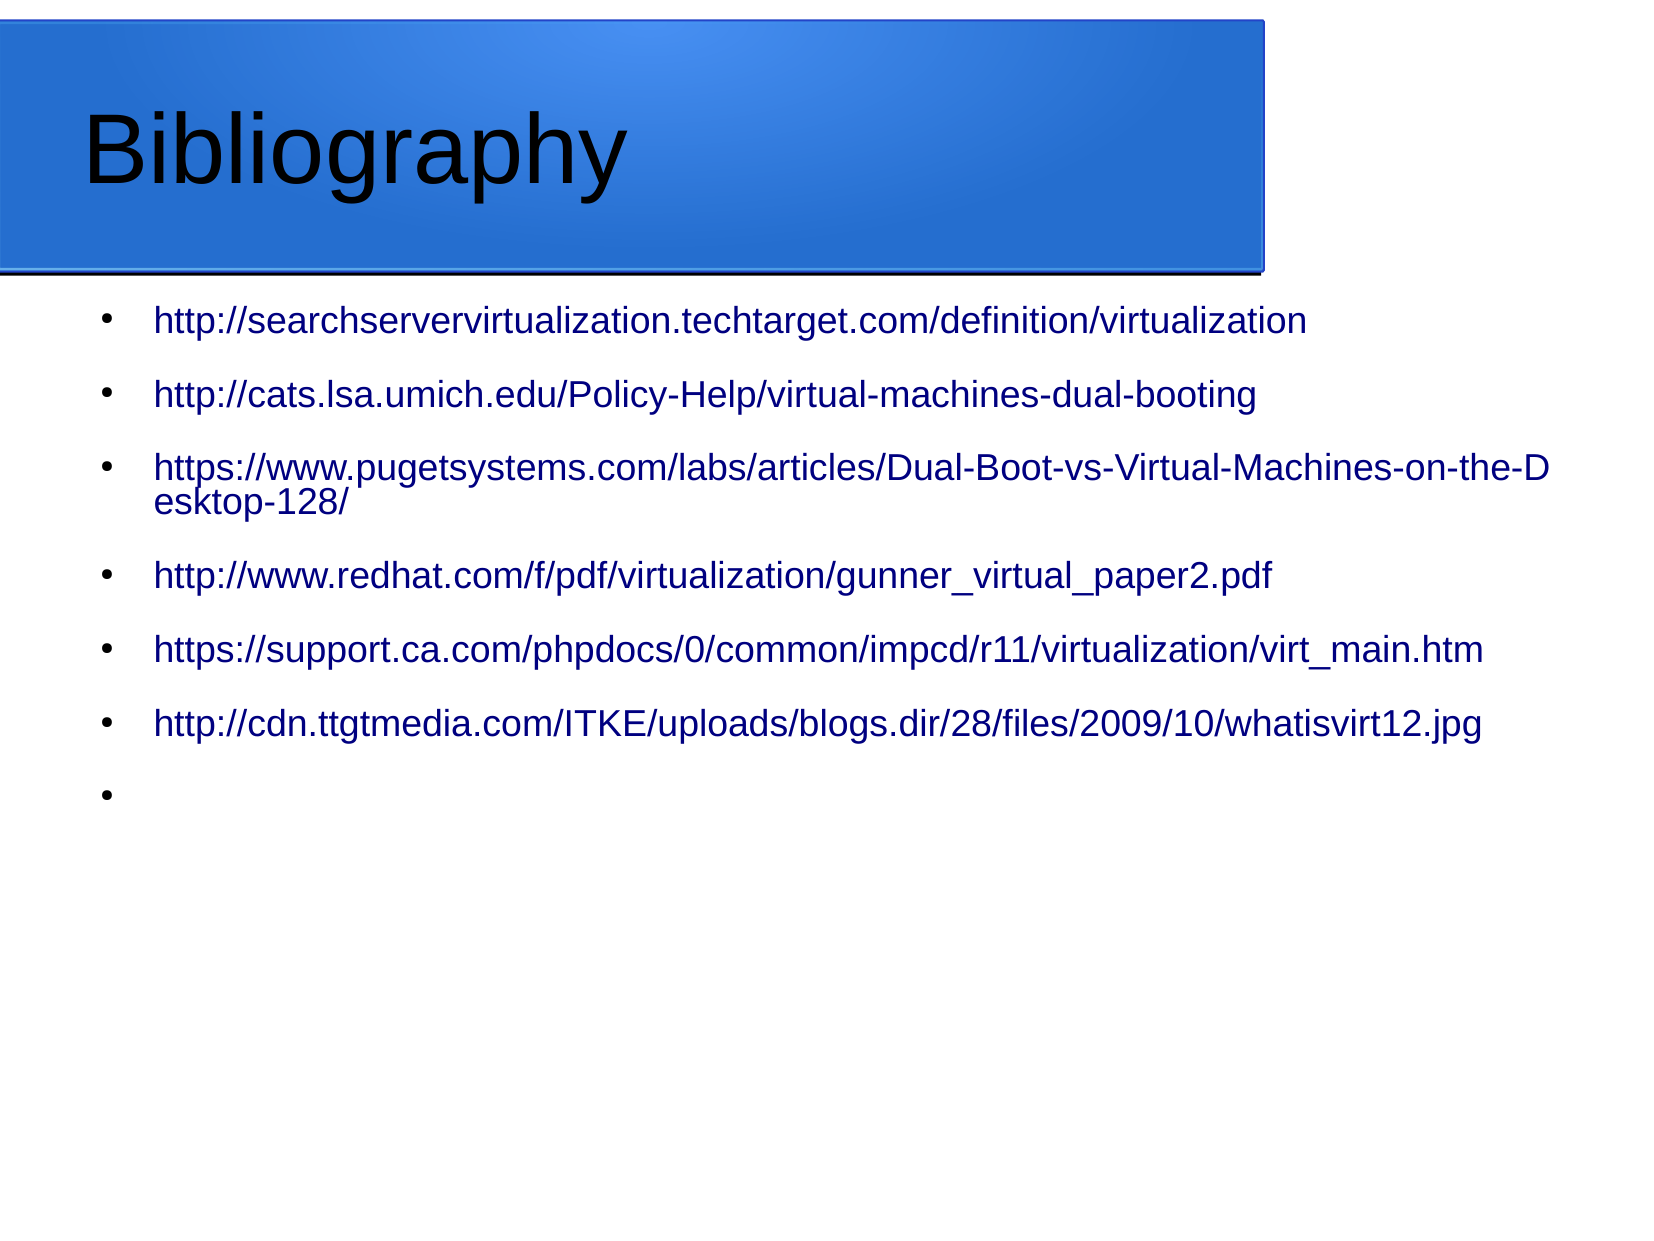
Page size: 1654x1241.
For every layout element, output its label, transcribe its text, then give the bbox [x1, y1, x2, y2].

title Bibliography [82, 47, 1235, 252]
list http://searchservervirtualization.techtarget.com/definition/virtualization http://cats.lsa.umich.edu/Policy-Help/virtual-machines-dual-booting https://www.pugetsystems.com/labs/articles/Dual-Boot-vs-Virtual-Machines-on-the-Desktop-128/ http://www.redhat.com/f/pdf/virtualization/gunner_virtual_paper2.pdf https://support.ca.com/phpdocs/0/common/impcd/r11/virtualization/virt_main.htm http://cdn.ttgtmedia.com/ITKE/uploads/blogs.dir/28/files/2009/10/whatisvirt12.jpg [82, 299, 1571, 1019]
